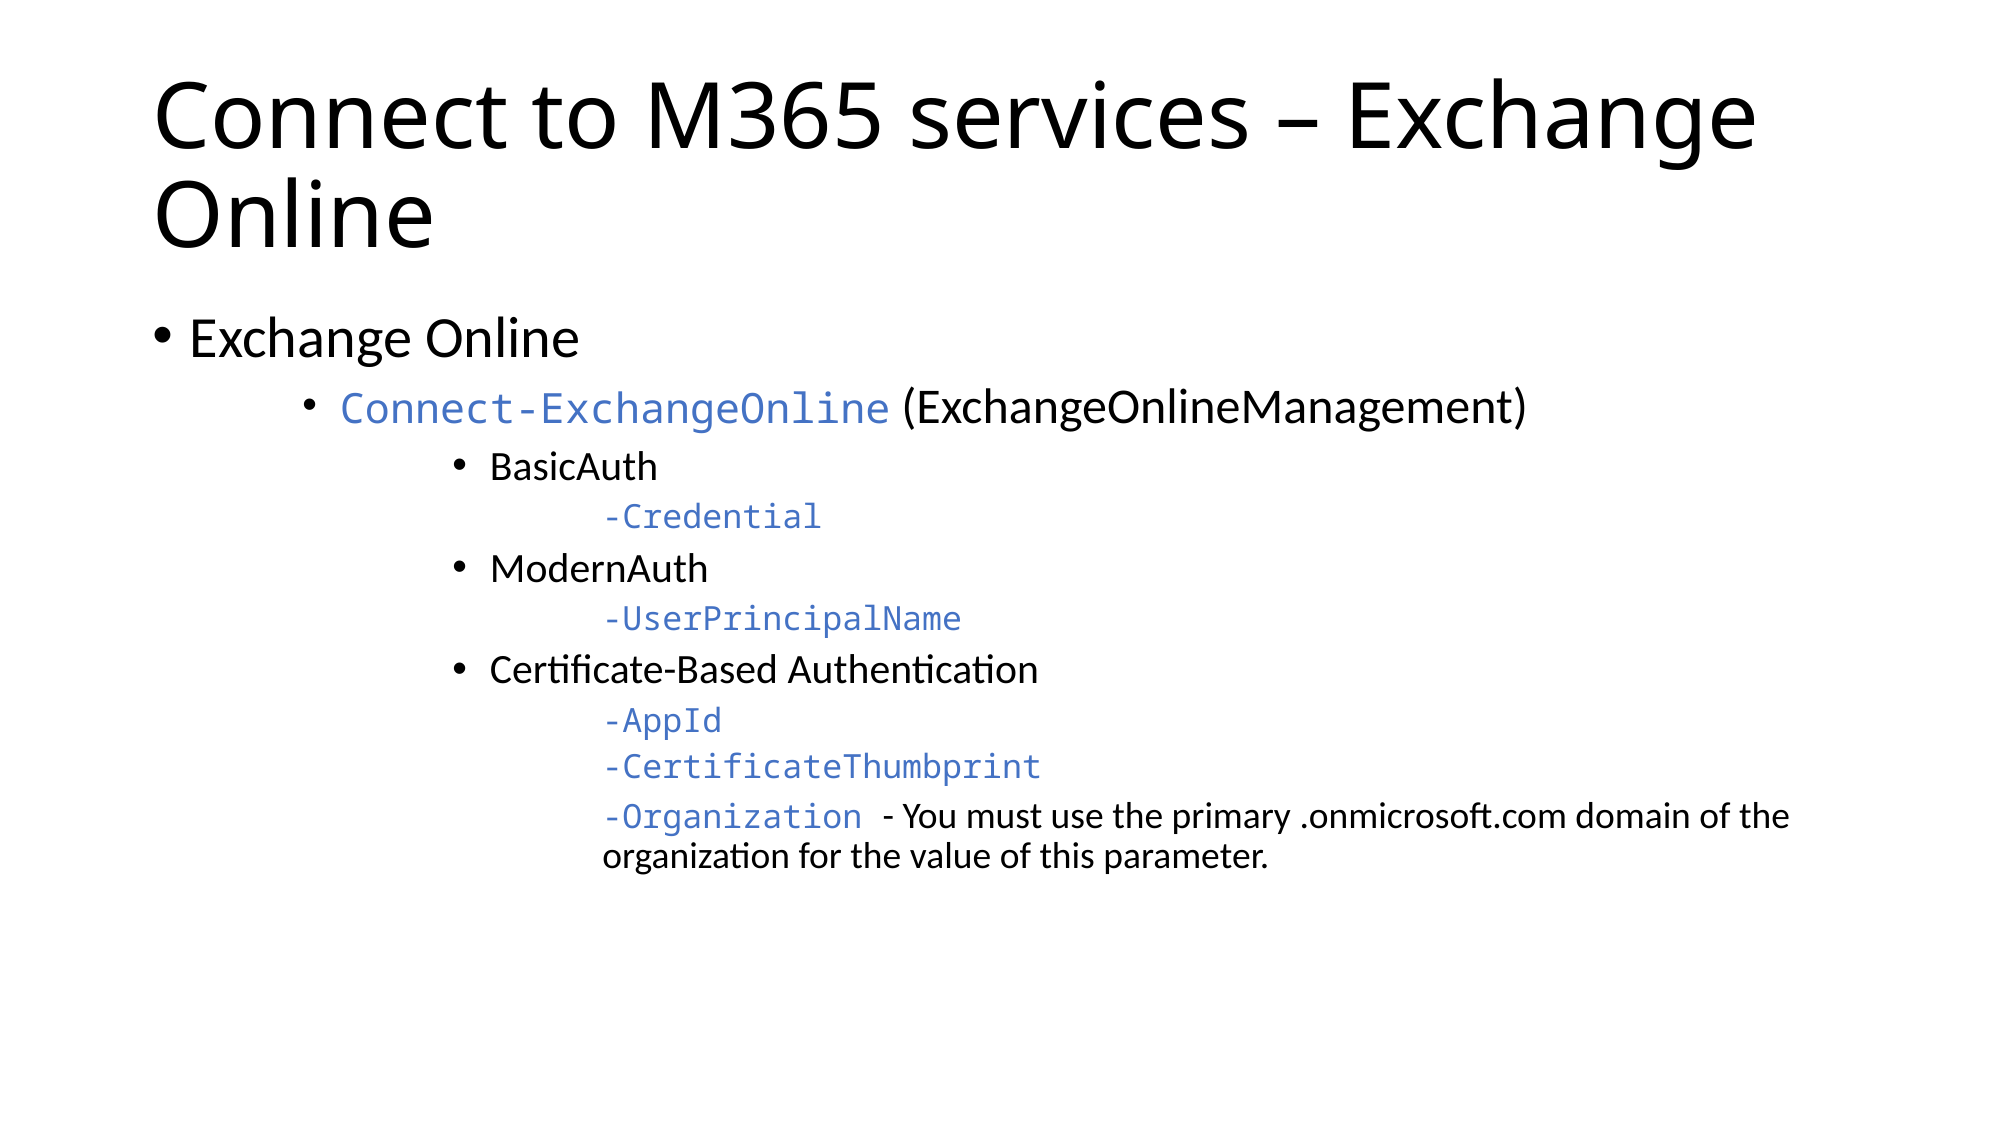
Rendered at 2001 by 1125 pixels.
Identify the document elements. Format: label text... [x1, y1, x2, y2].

list Exchange Online Connect-ExchangeOnline (ExchangeOnlineManagement) BasicAuth -Credential ModernAuth -UserPrincipalName Certificate-Based Authentication -AppId -CertificateThumbprint -Organization - You must use the primary .onmicrosoft.com domain of the organization for the value of this parameter. [137, 299, 1863, 1014]
title Connect to M365 services – Exchange Online [137, 59, 1863, 278]
